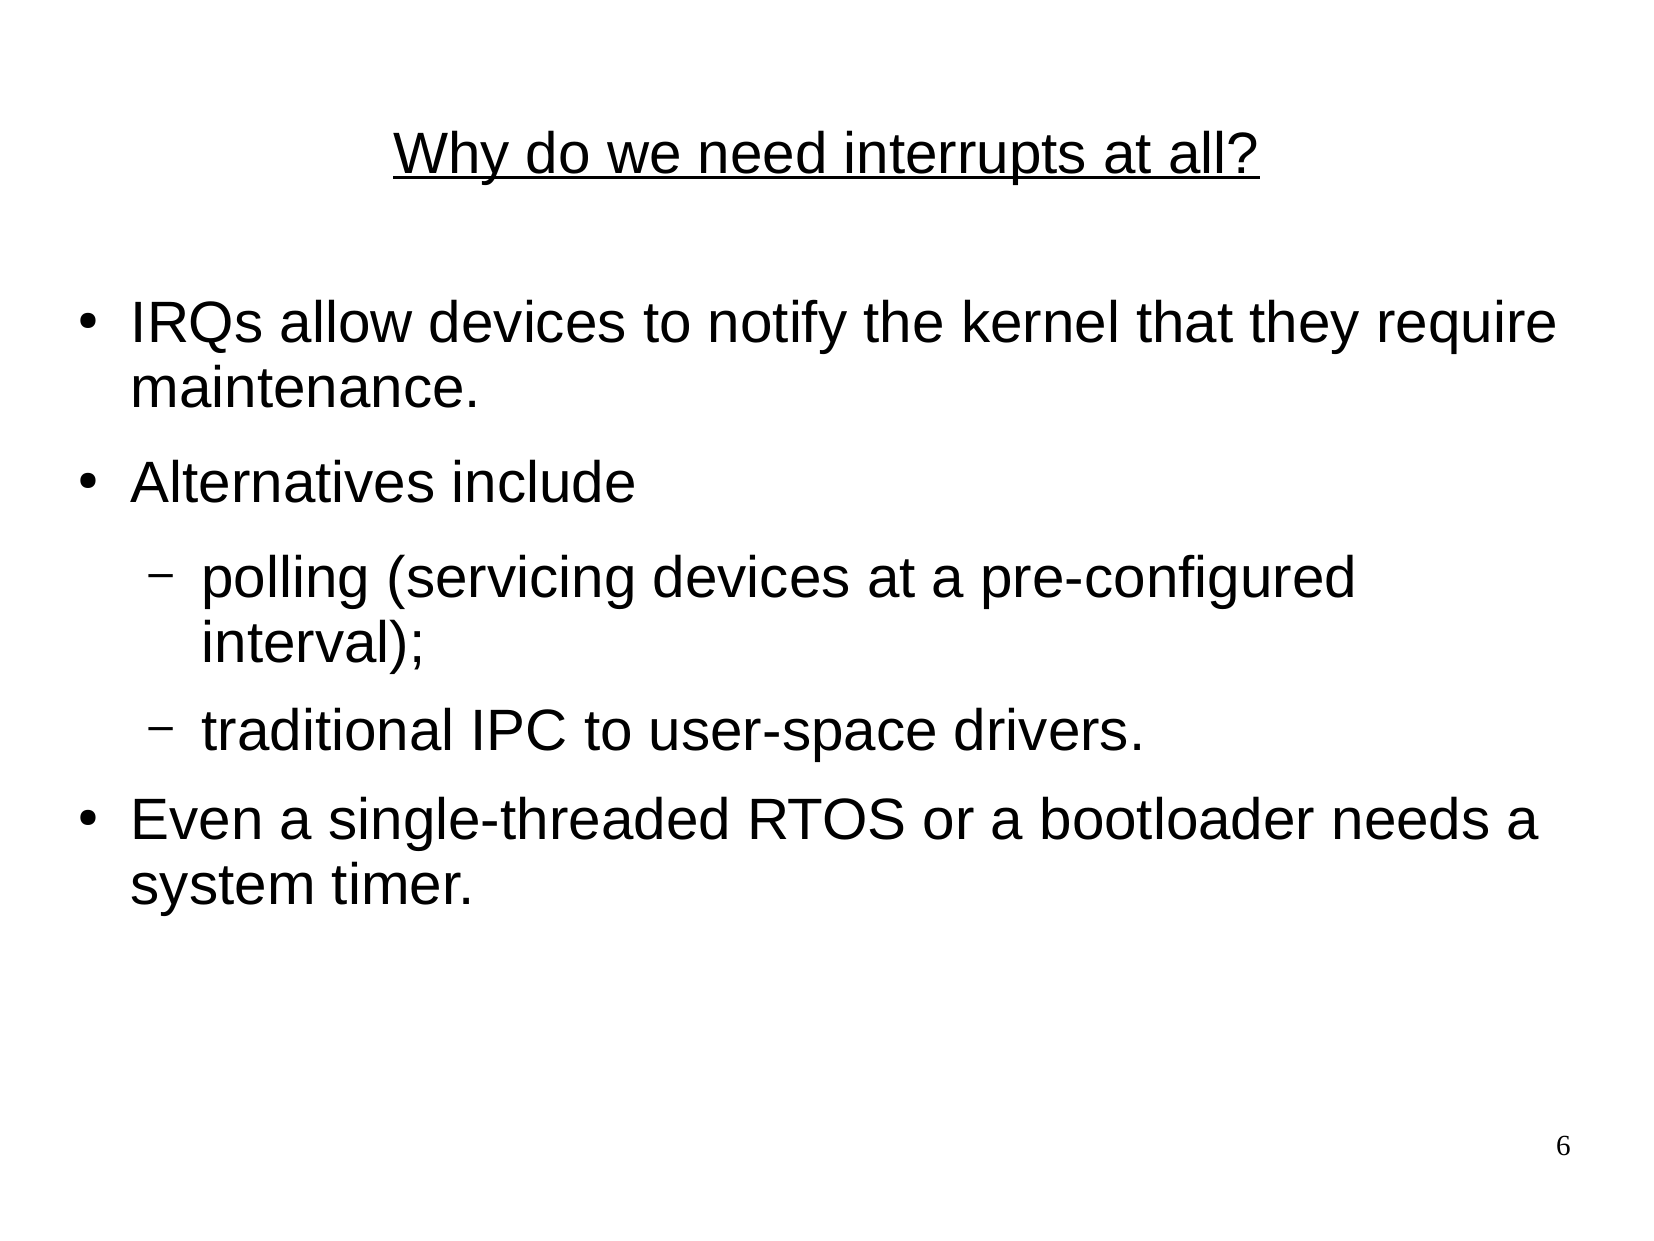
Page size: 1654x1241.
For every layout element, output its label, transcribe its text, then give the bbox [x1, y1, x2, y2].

title Why do we need interrupts at all? [82, 49, 1571, 257]
list IRQs allow devices to notify the kernel that they require maintenance. Alternatives include polling (servicing devices at a pre-configured interval); traditional IPC to user-space drivers. Even a single-threaded RTOS or a bootloader needs a system timer. [60, 290, 1571, 1081]
